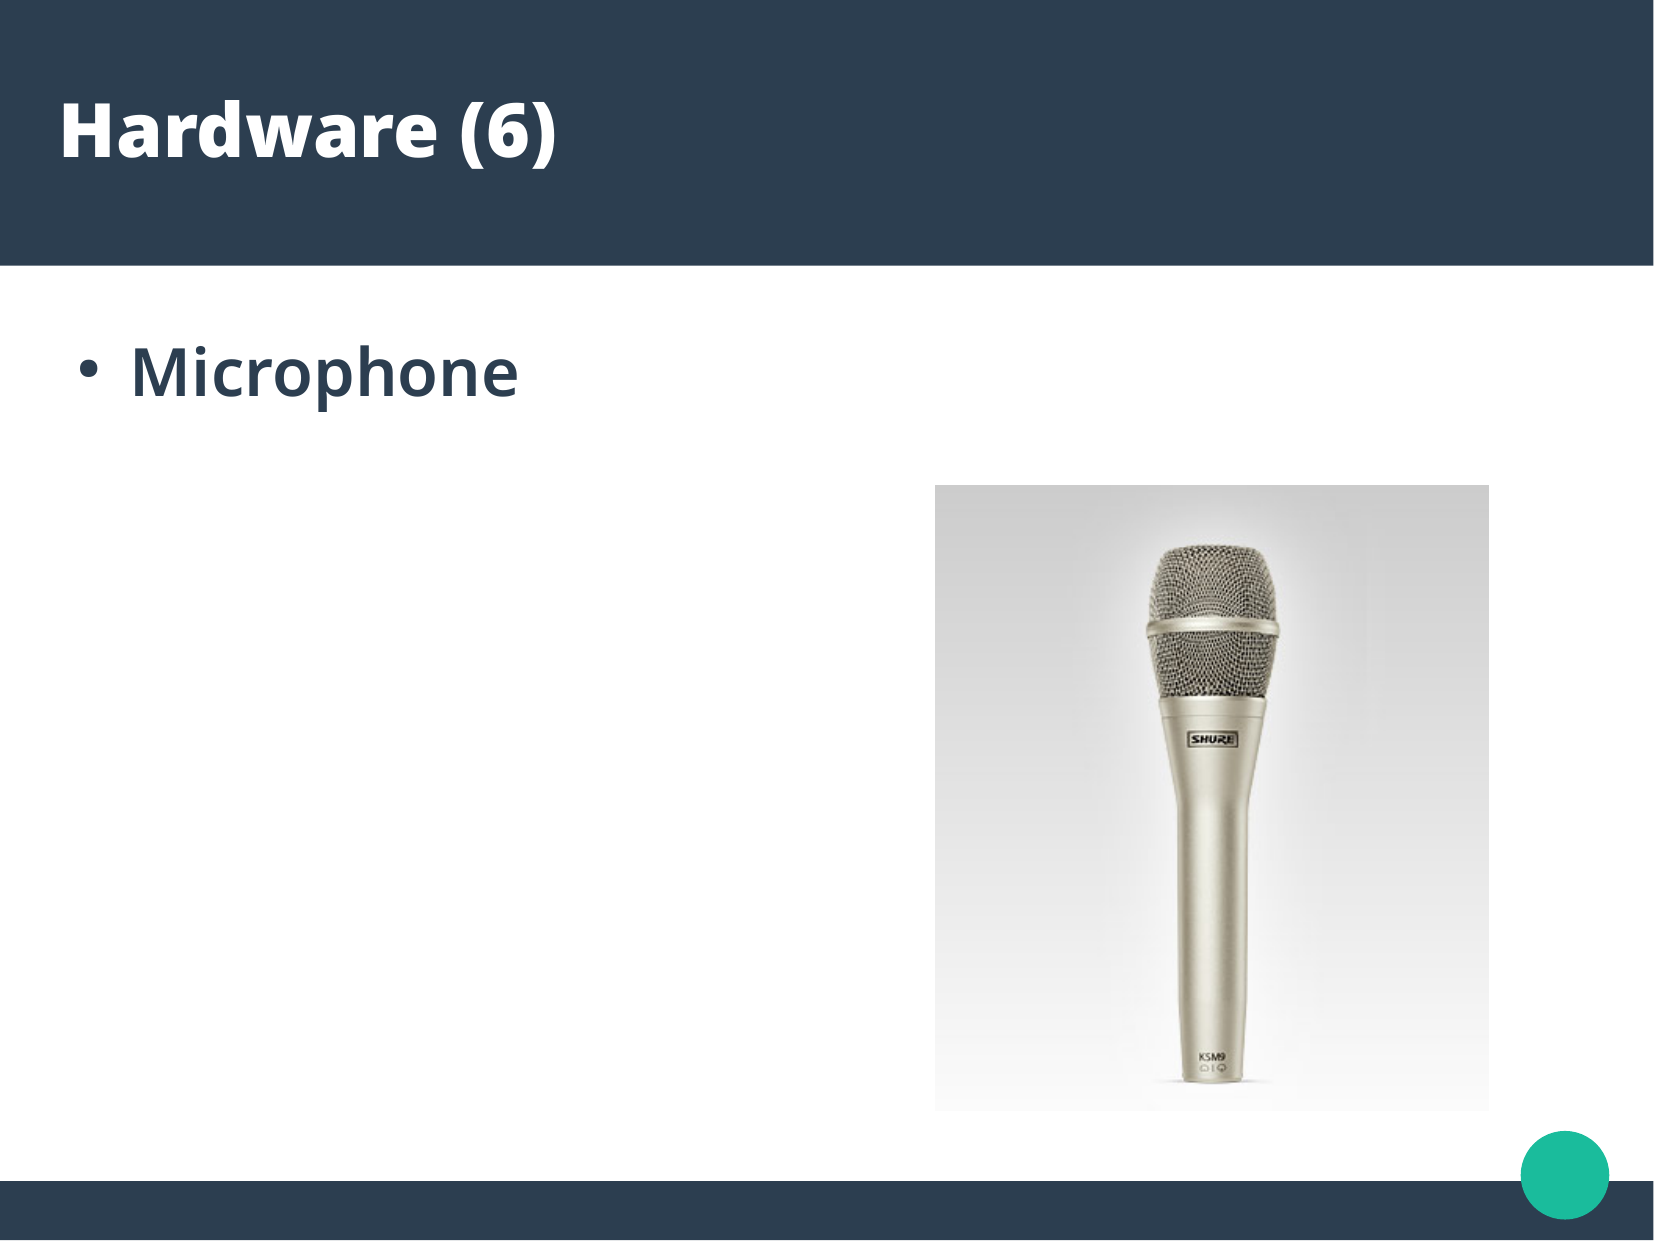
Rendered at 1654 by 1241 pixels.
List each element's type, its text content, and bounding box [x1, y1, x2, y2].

picture [935, 485, 1489, 1111]
title Hardware (6) [59, 49, 1595, 207]
list Microphone [59, 324, 1595, 1152]
